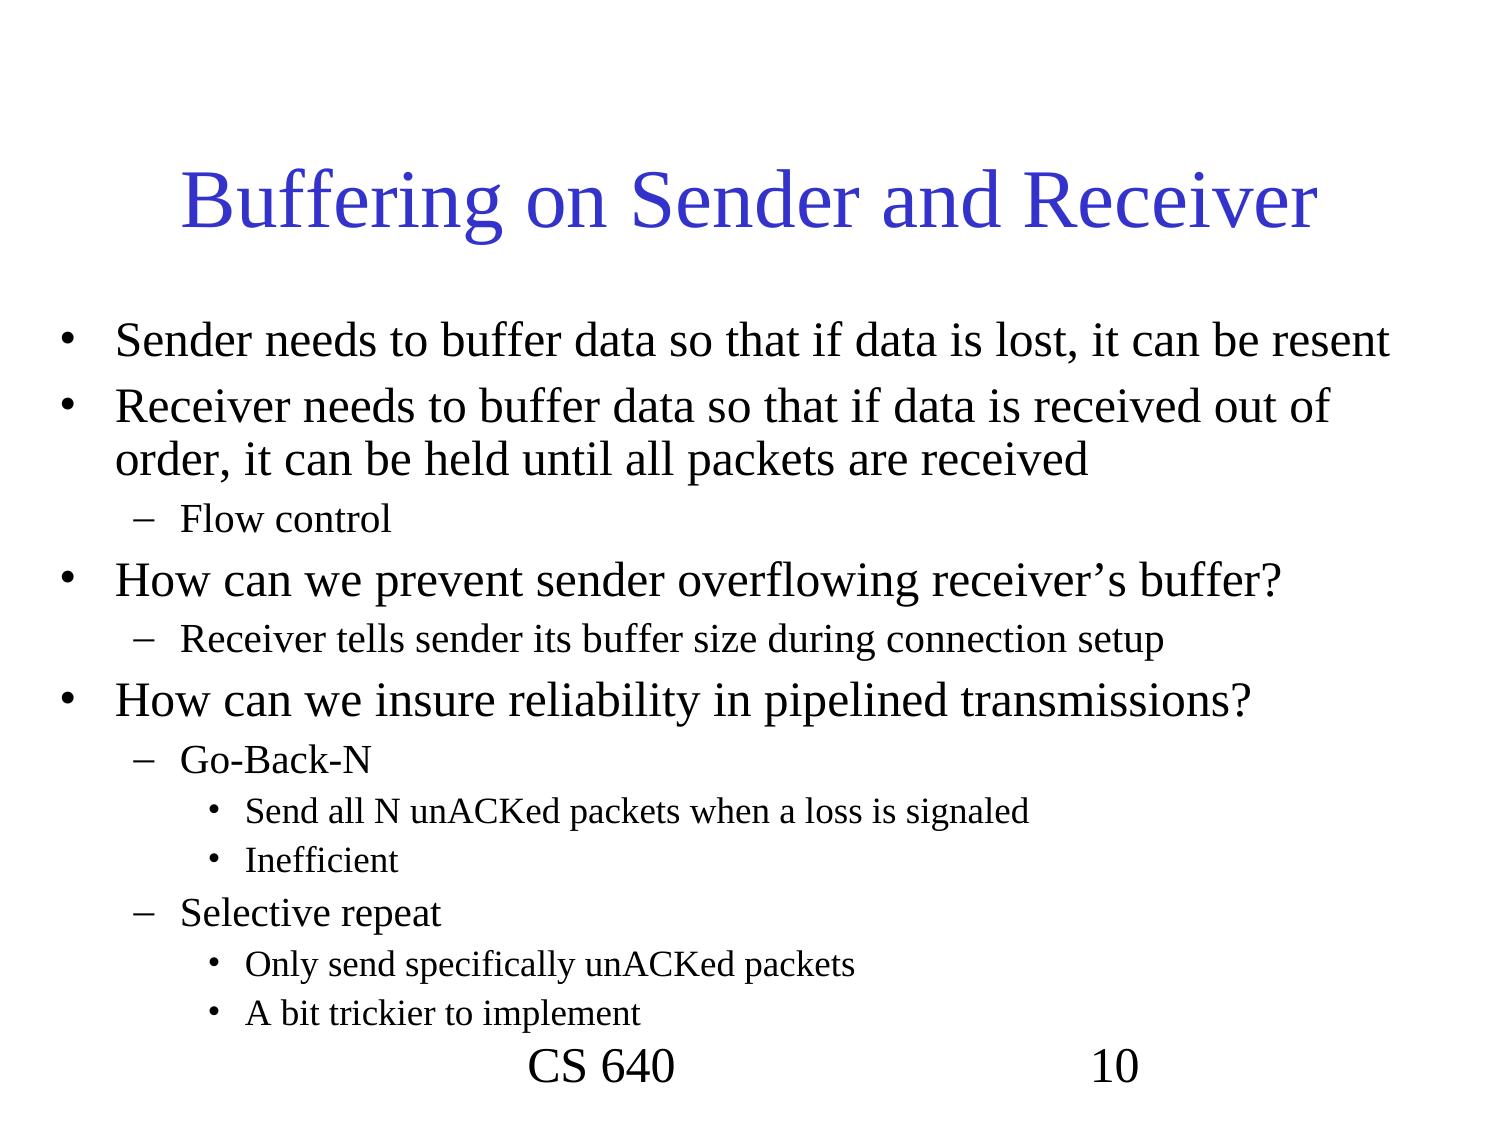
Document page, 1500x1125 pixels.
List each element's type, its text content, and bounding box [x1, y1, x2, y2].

title Buffering on Sender and Receiver [112, 99, 1388, 288]
list Sender needs to buffer data so that if data is lost, it can be resent Receiver needs to buffer data so that if data is received out of order, it can be held until all packets are received Flow control How can we prevent sender overflowing receiver’s buffer? Receiver tells sender its buffer size during connection setup How can we insure reliability in pipelined transmissions? Go-Back-N Send all N unACKed packets when a loss is signaled Inefficient Selective repeat Only send specifically unACKed packets A bit trickier to implement [44, 306, 1432, 1050]
